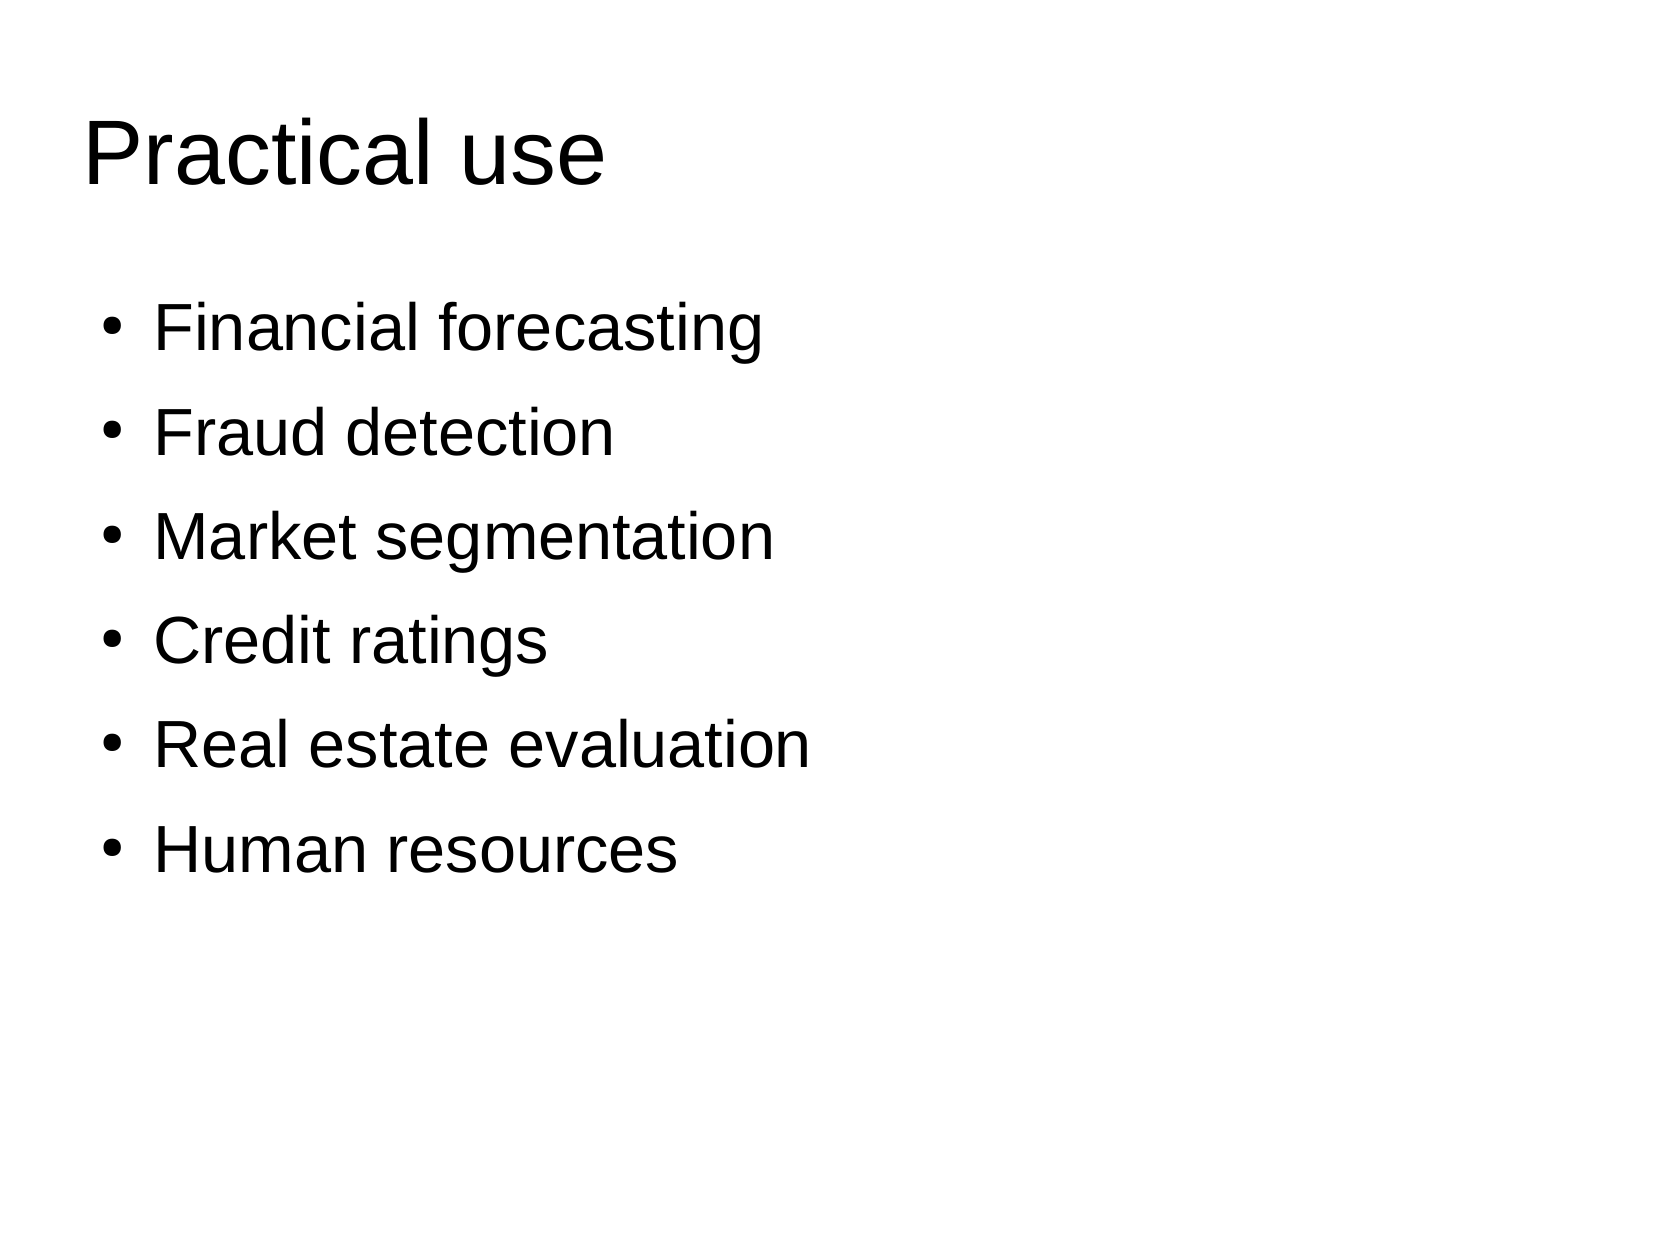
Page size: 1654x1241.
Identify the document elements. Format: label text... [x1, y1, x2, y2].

title Practical use [82, 49, 1571, 257]
list Financial forecasting Fraud detection Market segmentation Credit ratings Real estate evaluation Human resources [82, 290, 1571, 1010]
